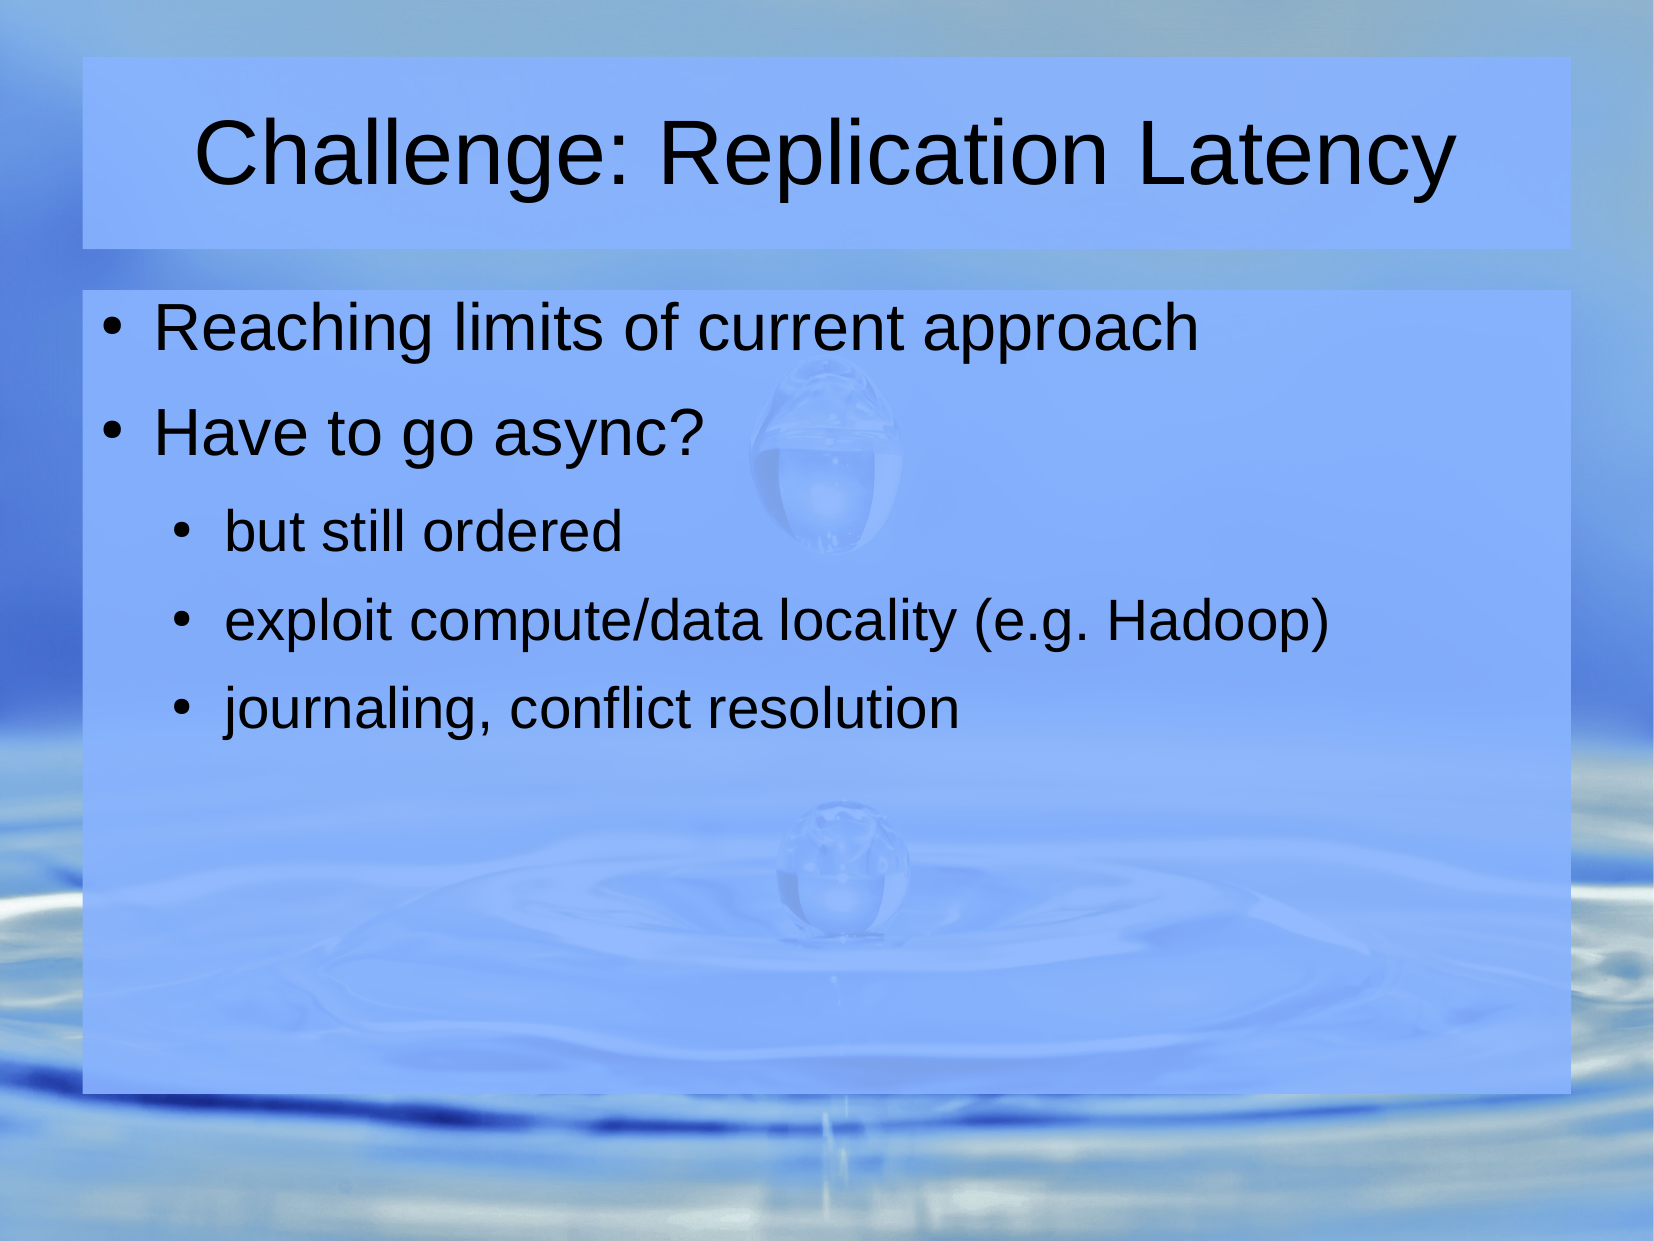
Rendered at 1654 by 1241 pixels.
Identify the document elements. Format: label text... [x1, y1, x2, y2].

title Challenge: Replication Latency [82, 56, 1571, 250]
picture [0, 0, 1654, 1241]
list Reaching limits of current approach Have to go async? but still ordered exploit compute/data locality (e.g. Hadoop) journaling, conflict resolution [82, 290, 1571, 1094]
